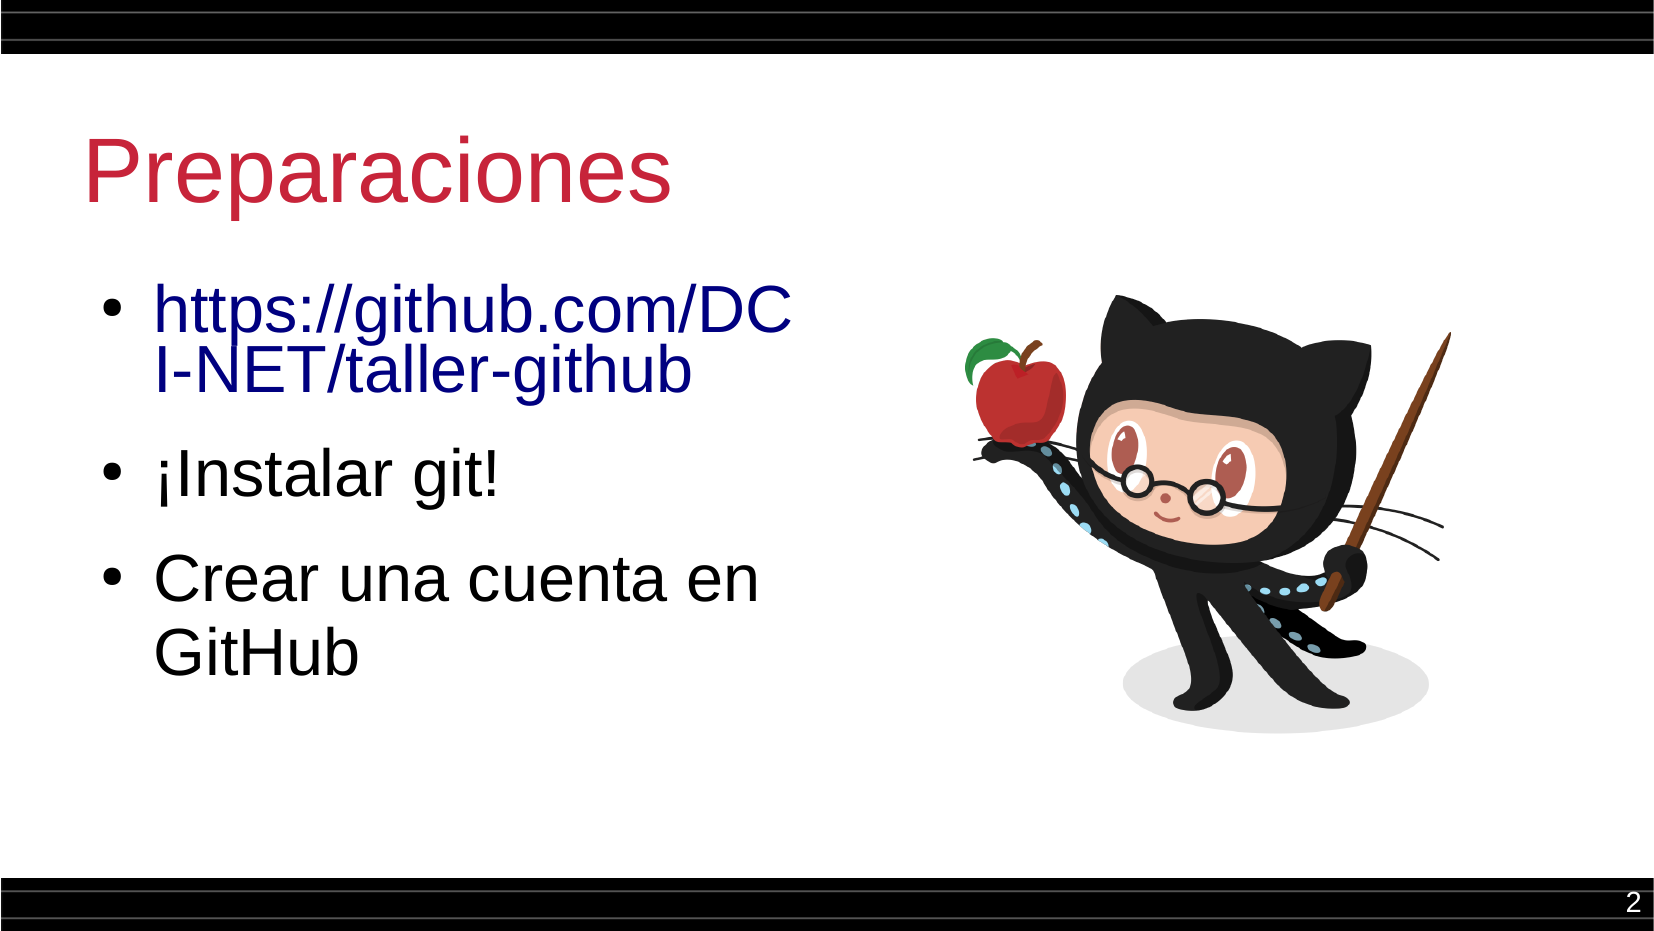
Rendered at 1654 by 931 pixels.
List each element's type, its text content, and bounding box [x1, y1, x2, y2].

picture [1, 0, 1654, 54]
title Preparaciones [82, 92, 1571, 249]
picture [965, 271, 1451, 757]
list https://github.com/DCI-NET/taller-github ¡Instalar git! Crear una cuenta en GitHub [82, 271, 809, 758]
picture [1, 878, 1654, 931]
